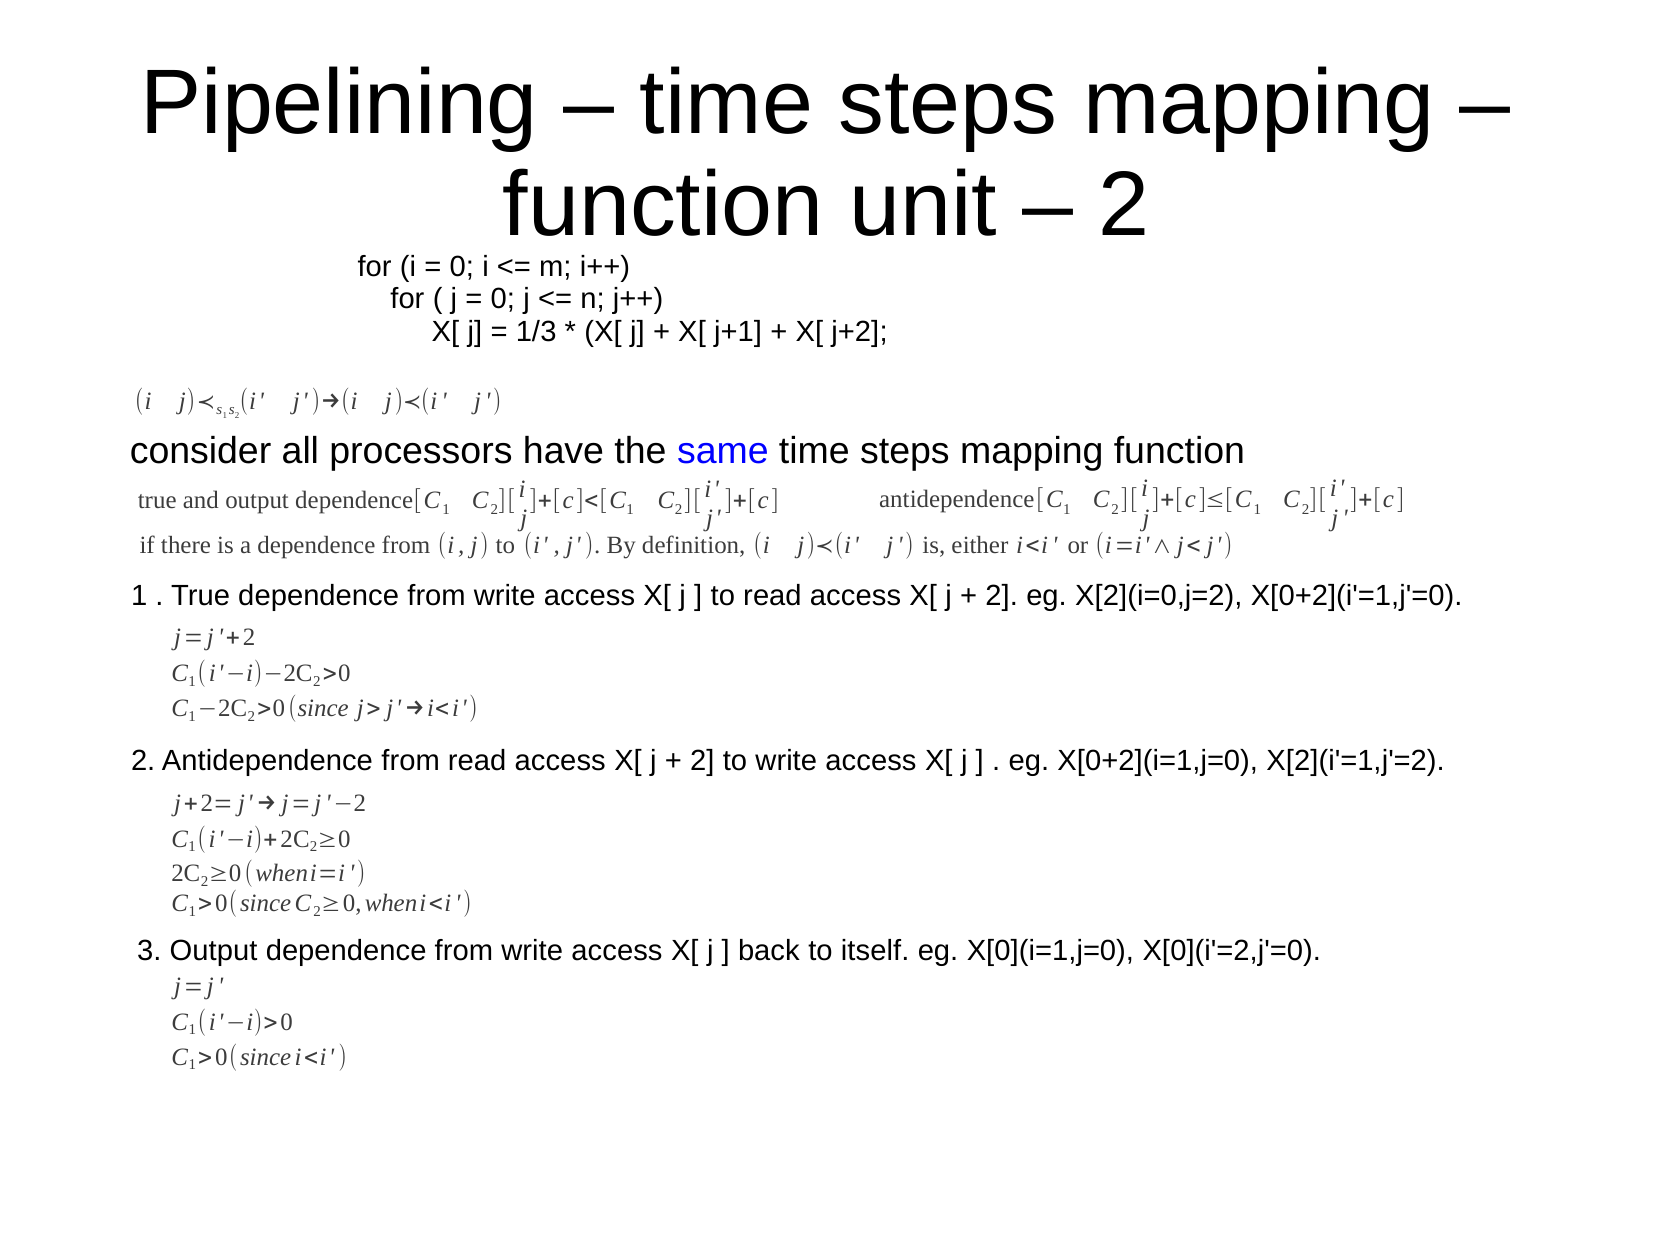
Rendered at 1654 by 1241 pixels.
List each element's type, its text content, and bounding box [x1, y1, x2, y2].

text_box for (i = 0; i <= m; i++) for ( j = 0; j <= n; j++) X[ j] = 1/3 * (X[ j] + X[ j+1] + X[ j+2]; [342, 242, 1177, 378]
chart [164, 972, 231, 1001]
title Pipelining – time steps mapping – function unit – 2 [82, 49, 1571, 257]
text_box consider all processors have the same time steps mapping function [115, 421, 1261, 479]
chart [165, 658, 358, 691]
chart [165, 858, 477, 921]
chart [128, 384, 508, 421]
chart [164, 624, 261, 652]
chart [165, 1041, 352, 1074]
text_box 3. Output dependence from write access X[ j ] back to itself. eg. X[0](i=1,j=0), X[0](i'=2,j'=0). [122, 926, 1473, 984]
text_box 1 . True dependence from write access X[ j ] to read access X[ j + 2]. eg. X[2](i=0,j=2), X[0+2](i'=1,j'=0). [116, 571, 1557, 646]
chart [165, 693, 484, 726]
chart [130, 475, 1411, 561]
chart [165, 823, 358, 856]
text_box 2. Antidependence from read access X[ j + 2] to write access X[ j ] . eg. X[0+2](i=1,j=0), X[2](i'=1,j'=2). [116, 736, 1542, 794]
chart [165, 1006, 300, 1039]
chart [164, 789, 373, 818]
